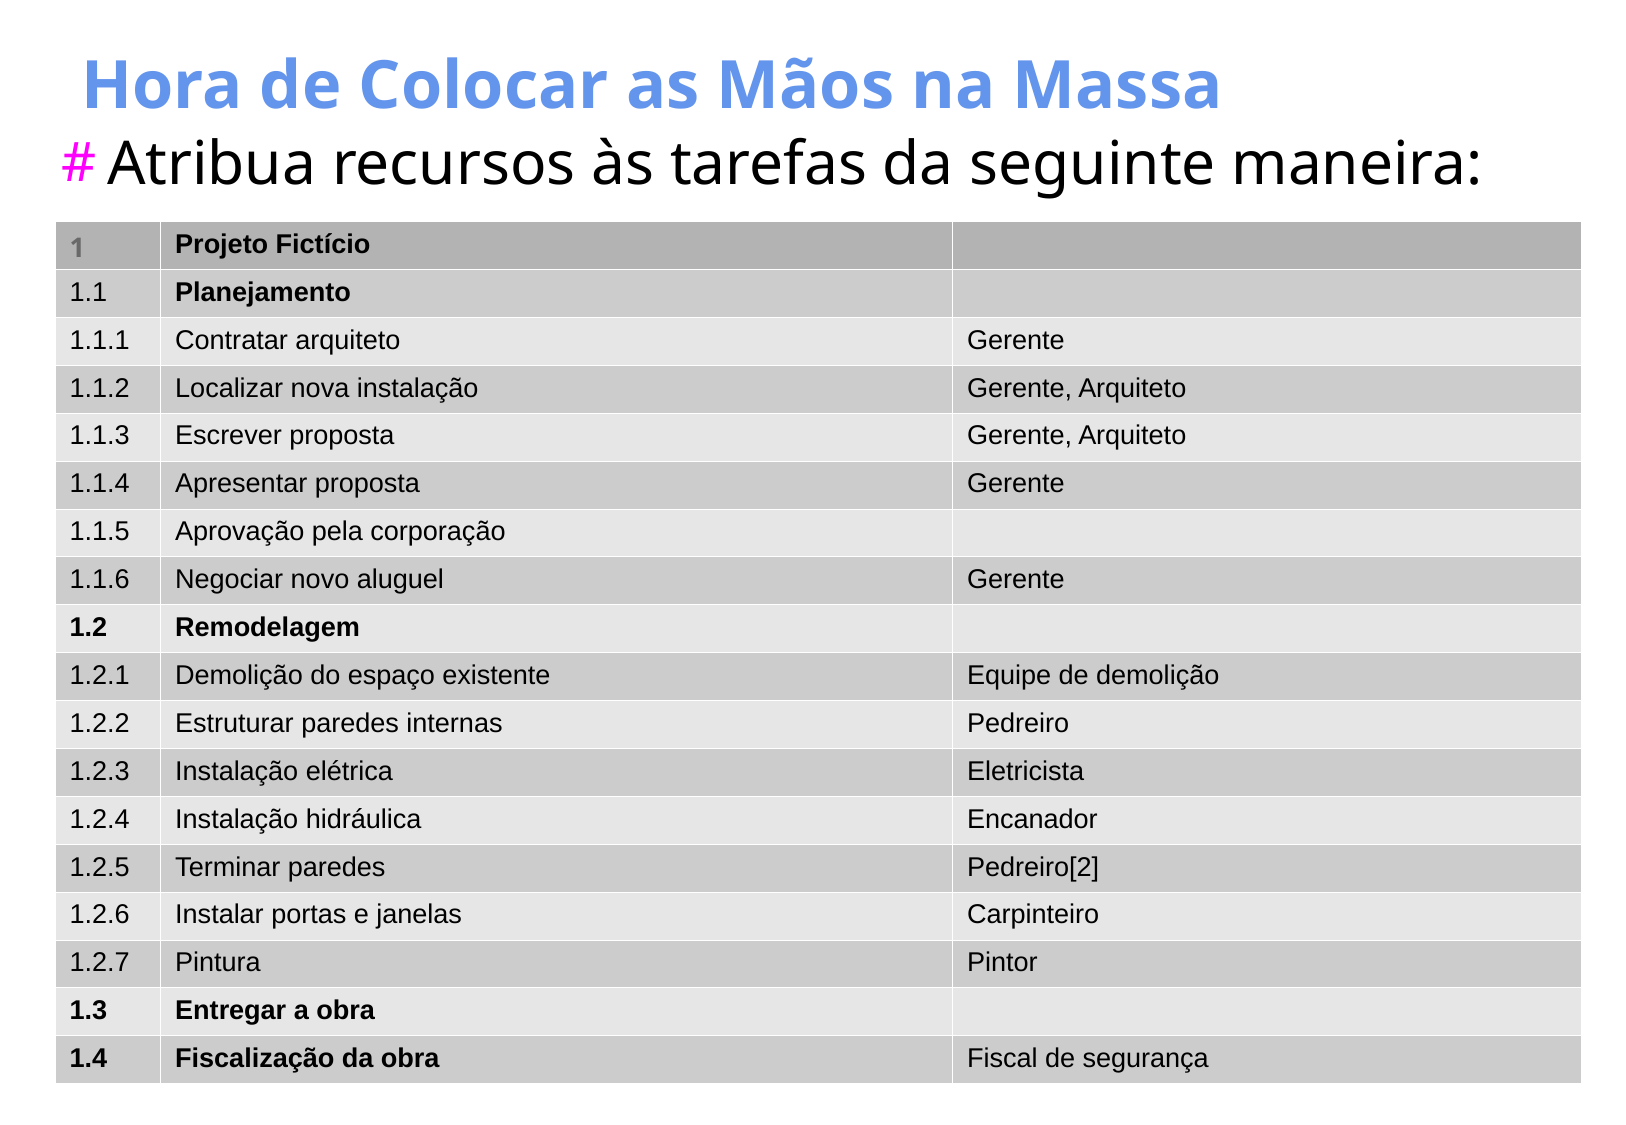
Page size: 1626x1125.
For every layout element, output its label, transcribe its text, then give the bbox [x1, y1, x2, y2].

table_cell 1.1.5 [56, 510, 160, 556]
table_cell Terminar paredes [161, 845, 952, 892]
table_cell 1.1.3 [56, 414, 160, 461]
table_cell 1.1.2 [56, 366, 160, 413]
table_cell Remodelagem [161, 605, 952, 652]
table_cell [953, 605, 1581, 652]
table_cell Carpinteiro [953, 893, 1581, 940]
table_cell Demolição do espaço existente [161, 653, 952, 700]
table_cell Gerente, Arquiteto [953, 414, 1581, 461]
table_cell Aprovação pela corporação [161, 510, 952, 556]
table_cell Gerente, Arquiteto [953, 366, 1581, 413]
table_cell Pedreiro [953, 701, 1581, 748]
table_cell Pintura [161, 941, 952, 987]
title Hora de Colocar as Mãos na Massa [81, 41, 1544, 122]
table_cell Instalação elétrica [161, 749, 952, 796]
table_cell [953, 988, 1581, 1035]
list Atribua recursos às tarefas da seguinte maneira: [49, 87, 1512, 225]
table_cell Apresentar proposta [161, 462, 952, 509]
table_cell Planejamento [161, 270, 952, 317]
table_cell Gerente [953, 462, 1581, 509]
table_cell Gerente [953, 318, 1581, 365]
table_cell Fiscalização da obra [161, 1036, 952, 1083]
table_cell 1.2.5 [56, 845, 160, 892]
table_cell Contratar arquiteto [161, 318, 952, 365]
table_cell [953, 270, 1581, 317]
table_cell 1.2.1 [56, 653, 160, 700]
table_header [953, 222, 1581, 269]
table_cell Escrever proposta [161, 414, 952, 461]
table_cell Pedreiro[2] [953, 845, 1581, 892]
table_header 1 [56, 222, 160, 269]
table_cell Pintor [953, 941, 1581, 987]
table_cell 1.3 [56, 988, 160, 1035]
table_cell 1.2 [56, 605, 160, 652]
table_cell Eletricista [953, 749, 1581, 796]
table_cell Instalar portas e janelas [161, 893, 952, 940]
table_header Projeto Fictício [161, 222, 952, 269]
table_cell 1.1.6 [56, 557, 160, 604]
table_cell Estruturar paredes internas [161, 701, 952, 748]
table_cell Instalação hidráulica [161, 797, 952, 844]
table_cell 1.2.4 [56, 797, 160, 844]
table_cell 1.1 [56, 270, 160, 317]
table_cell Localizar nova instalação [161, 366, 952, 413]
table_cell Equipe de demolição [953, 653, 1581, 700]
table_cell Negociar novo aluguel [161, 557, 952, 604]
table_cell 1.1.4 [56, 462, 160, 509]
table_cell 1.1.1 [56, 318, 160, 365]
table_cell Entregar a obra [161, 988, 952, 1035]
table_cell 1.2.2 [56, 701, 160, 748]
table_cell Encanador [953, 797, 1581, 844]
table_cell 1.2.7 [56, 941, 160, 987]
table_cell 1.2.6 [56, 893, 160, 940]
table_cell Gerente [953, 557, 1581, 604]
table_cell 1.4 [56, 1036, 160, 1083]
table_cell 1.2.3 [56, 749, 160, 796]
table_cell [953, 510, 1581, 556]
table_cell Fiscal de segurança [953, 1036, 1581, 1083]
